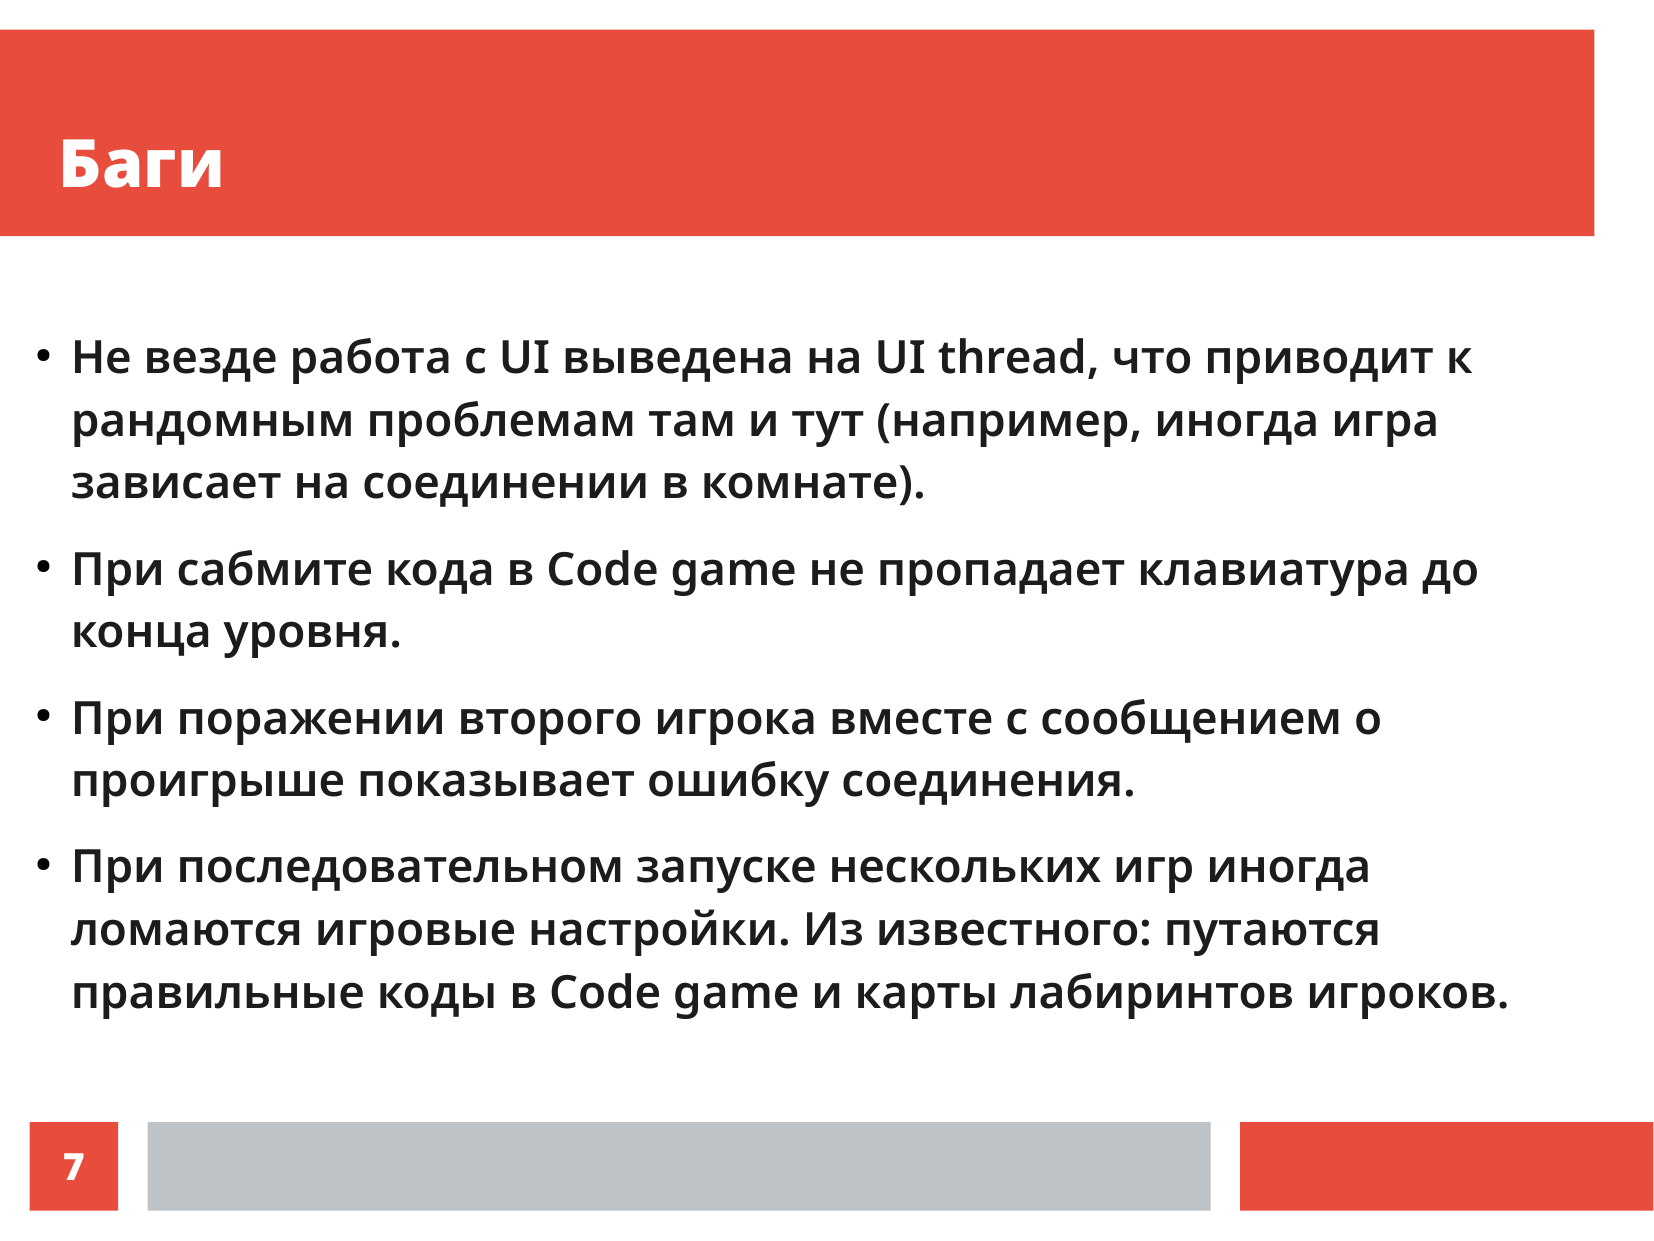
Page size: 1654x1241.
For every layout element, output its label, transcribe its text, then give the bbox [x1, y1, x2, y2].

list Не везде работа с UI выведена на UI thread, что приводит к рандомным проблемам там и тут (например, иногда игра зависает на соединении в комнате). При сабмите кода в Code game не пропадает клавиатура до конца уровня. При поражении второго игрока вместе с сообщением о проигрыше показывает ошибку соединения. При последовательном запуске нескольких игр иногда ломаются игровые настройки. Из известного: путаются правильные коды в Code game и карты лабиринтов игроков. [35, 324, 1565, 1087]
title Баги [59, 59, 1595, 207]
